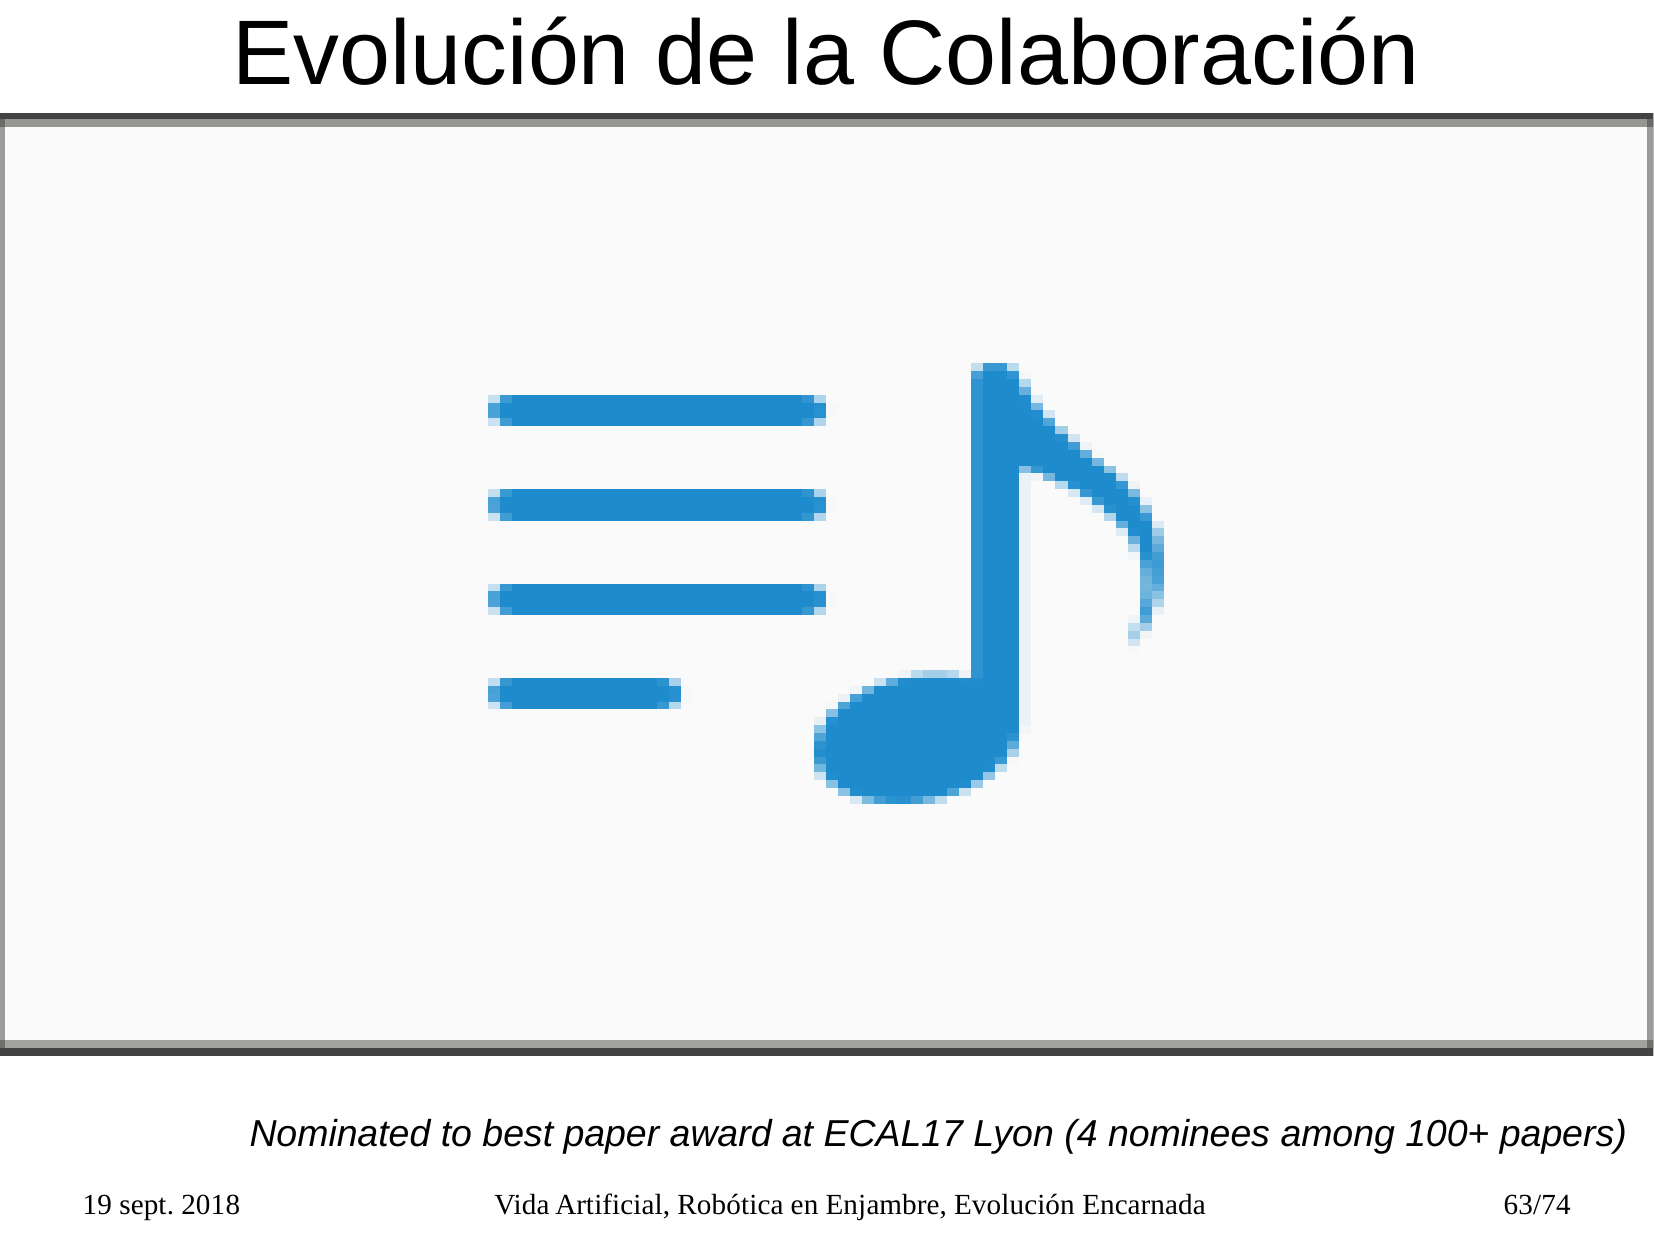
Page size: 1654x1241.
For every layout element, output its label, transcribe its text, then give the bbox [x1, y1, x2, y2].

text_box Nominated to best paper award at ECAL17 Lyon (4 nominees among 100+ papers) [177, 1105, 1642, 1163]
title Evolución de la Colaboración [82, 0, 1571, 111]
text_box [0, 111, 1654, 1057]
